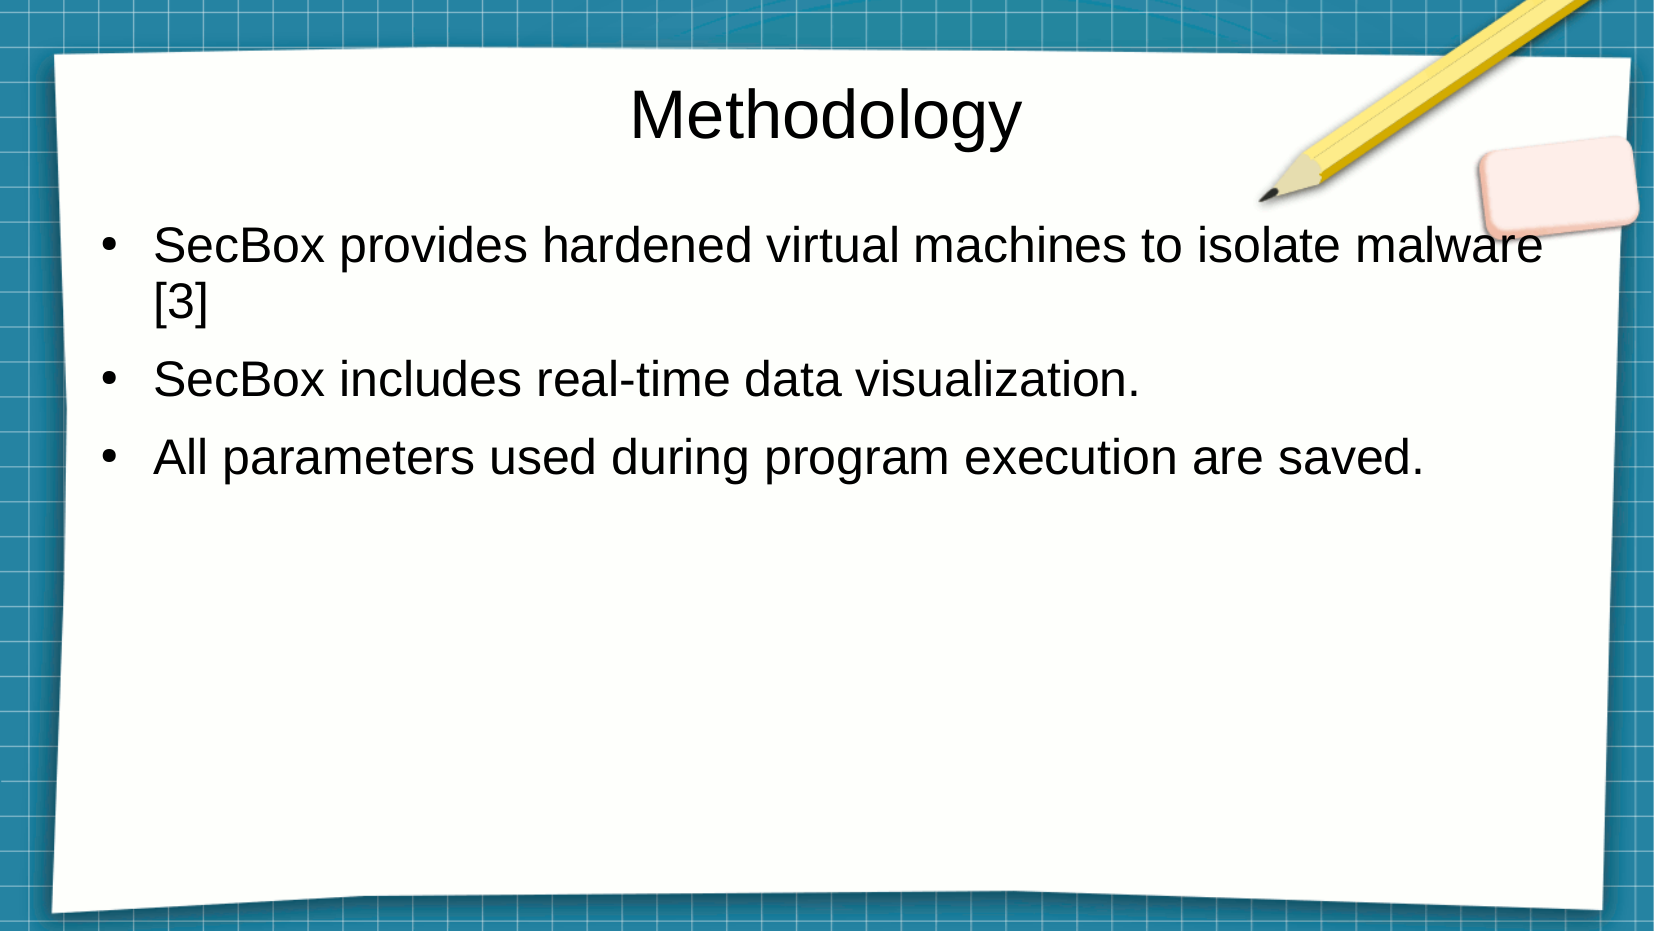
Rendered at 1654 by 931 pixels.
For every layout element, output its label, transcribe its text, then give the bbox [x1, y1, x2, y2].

picture [0, 0, 1654, 931]
list SecBox provides hardened virtual machines to isolate malware [3] SecBox includes real-time data visualization. All parameters used during program execution are saved. [82, 217, 1571, 758]
title Methodology [82, 37, 1571, 193]
